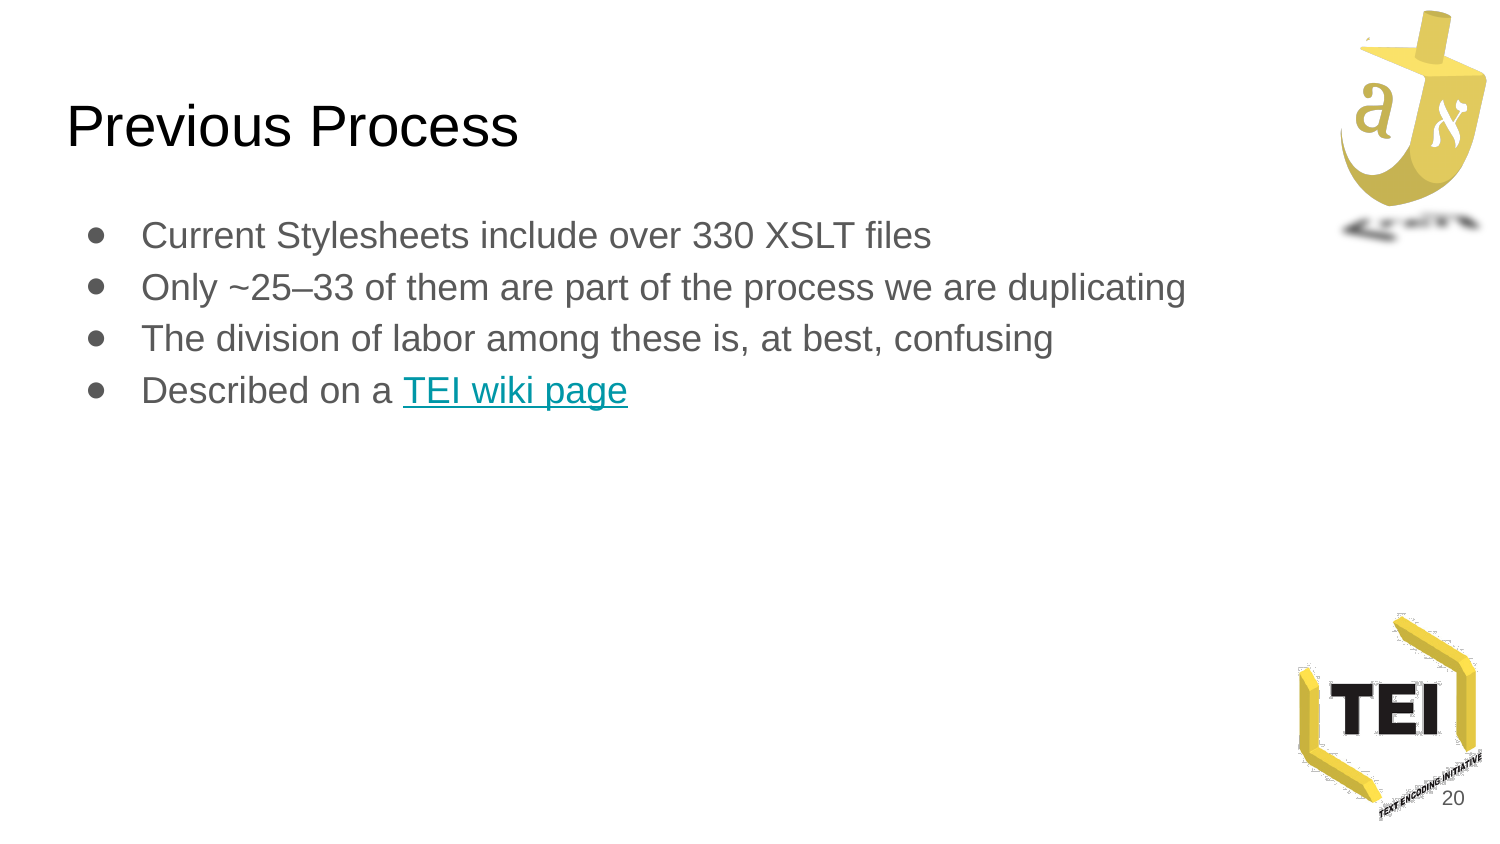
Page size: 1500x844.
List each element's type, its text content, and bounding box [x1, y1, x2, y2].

picture [1324, 0, 1497, 250]
list Current Stylesheets include over 330 XSLT files Only ~25–33 of them are part of the process we are duplicating The division of labor among these is, at best, confusing Described on a TEI wiki page [51, 189, 1449, 750]
picture [1275, 604, 1500, 830]
title Previous Process [51, 72, 1449, 167]
slide_number <number> [1389, 764, 1480, 830]
